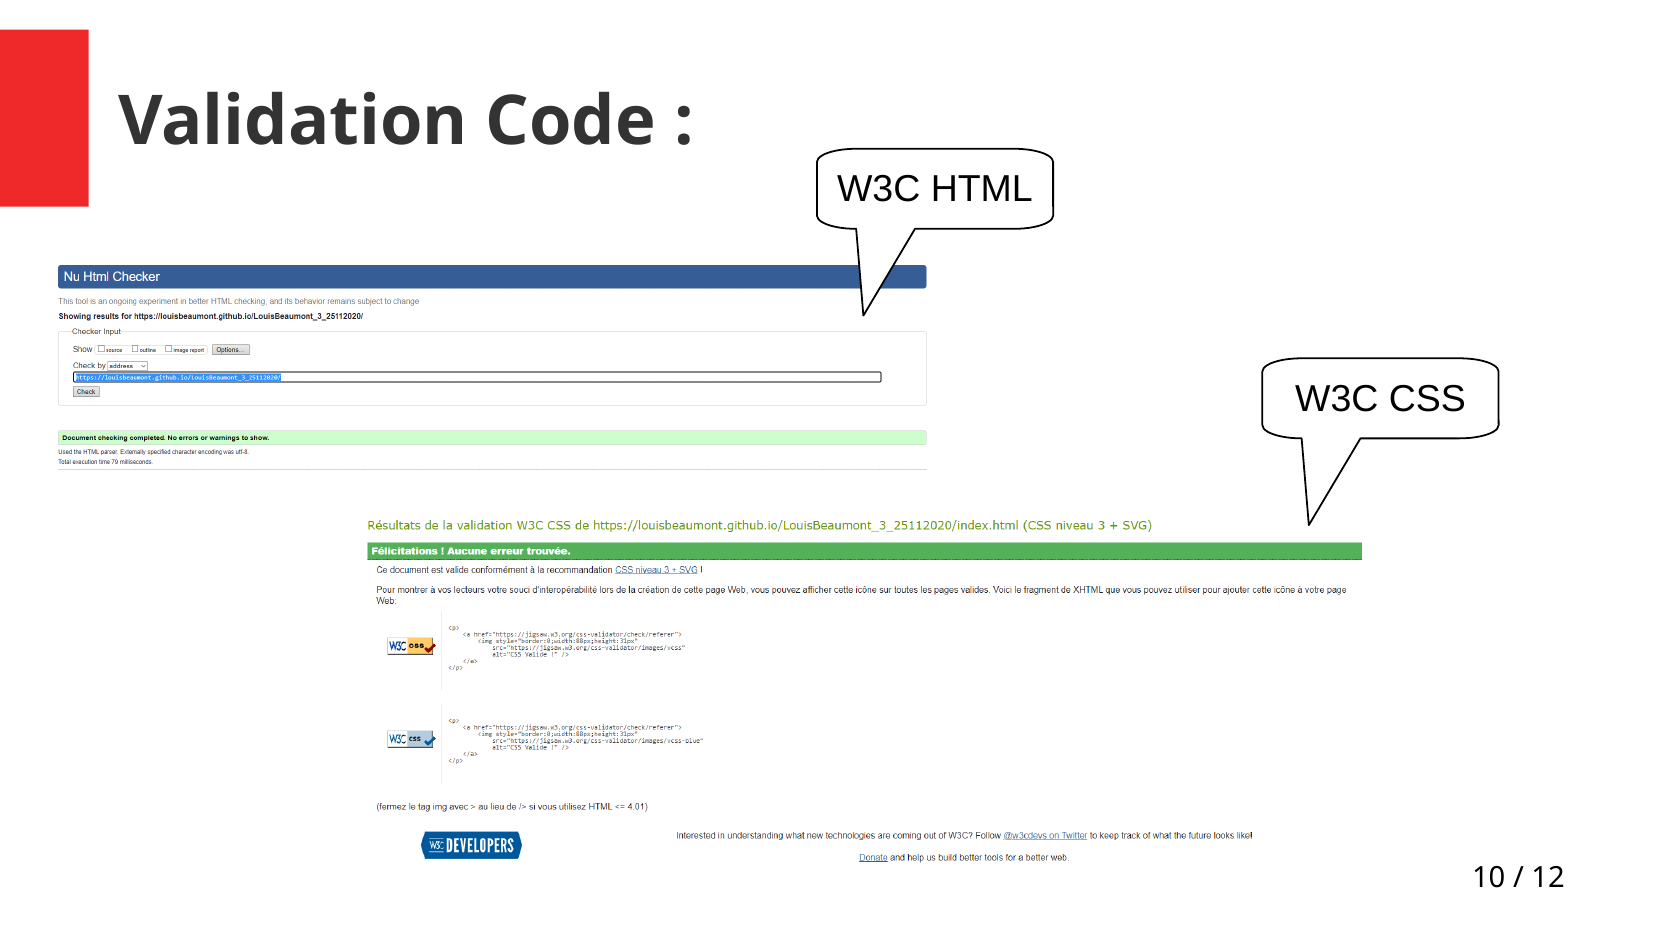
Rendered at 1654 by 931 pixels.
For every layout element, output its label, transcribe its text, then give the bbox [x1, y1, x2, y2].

text_box W3C CSS [1262, 358, 1499, 526]
title Validation Code : [118, 29, 1595, 207]
text_box W3C HTML [816, 148, 1054, 316]
picture [366, 515, 1378, 867]
picture [50, 262, 937, 473]
